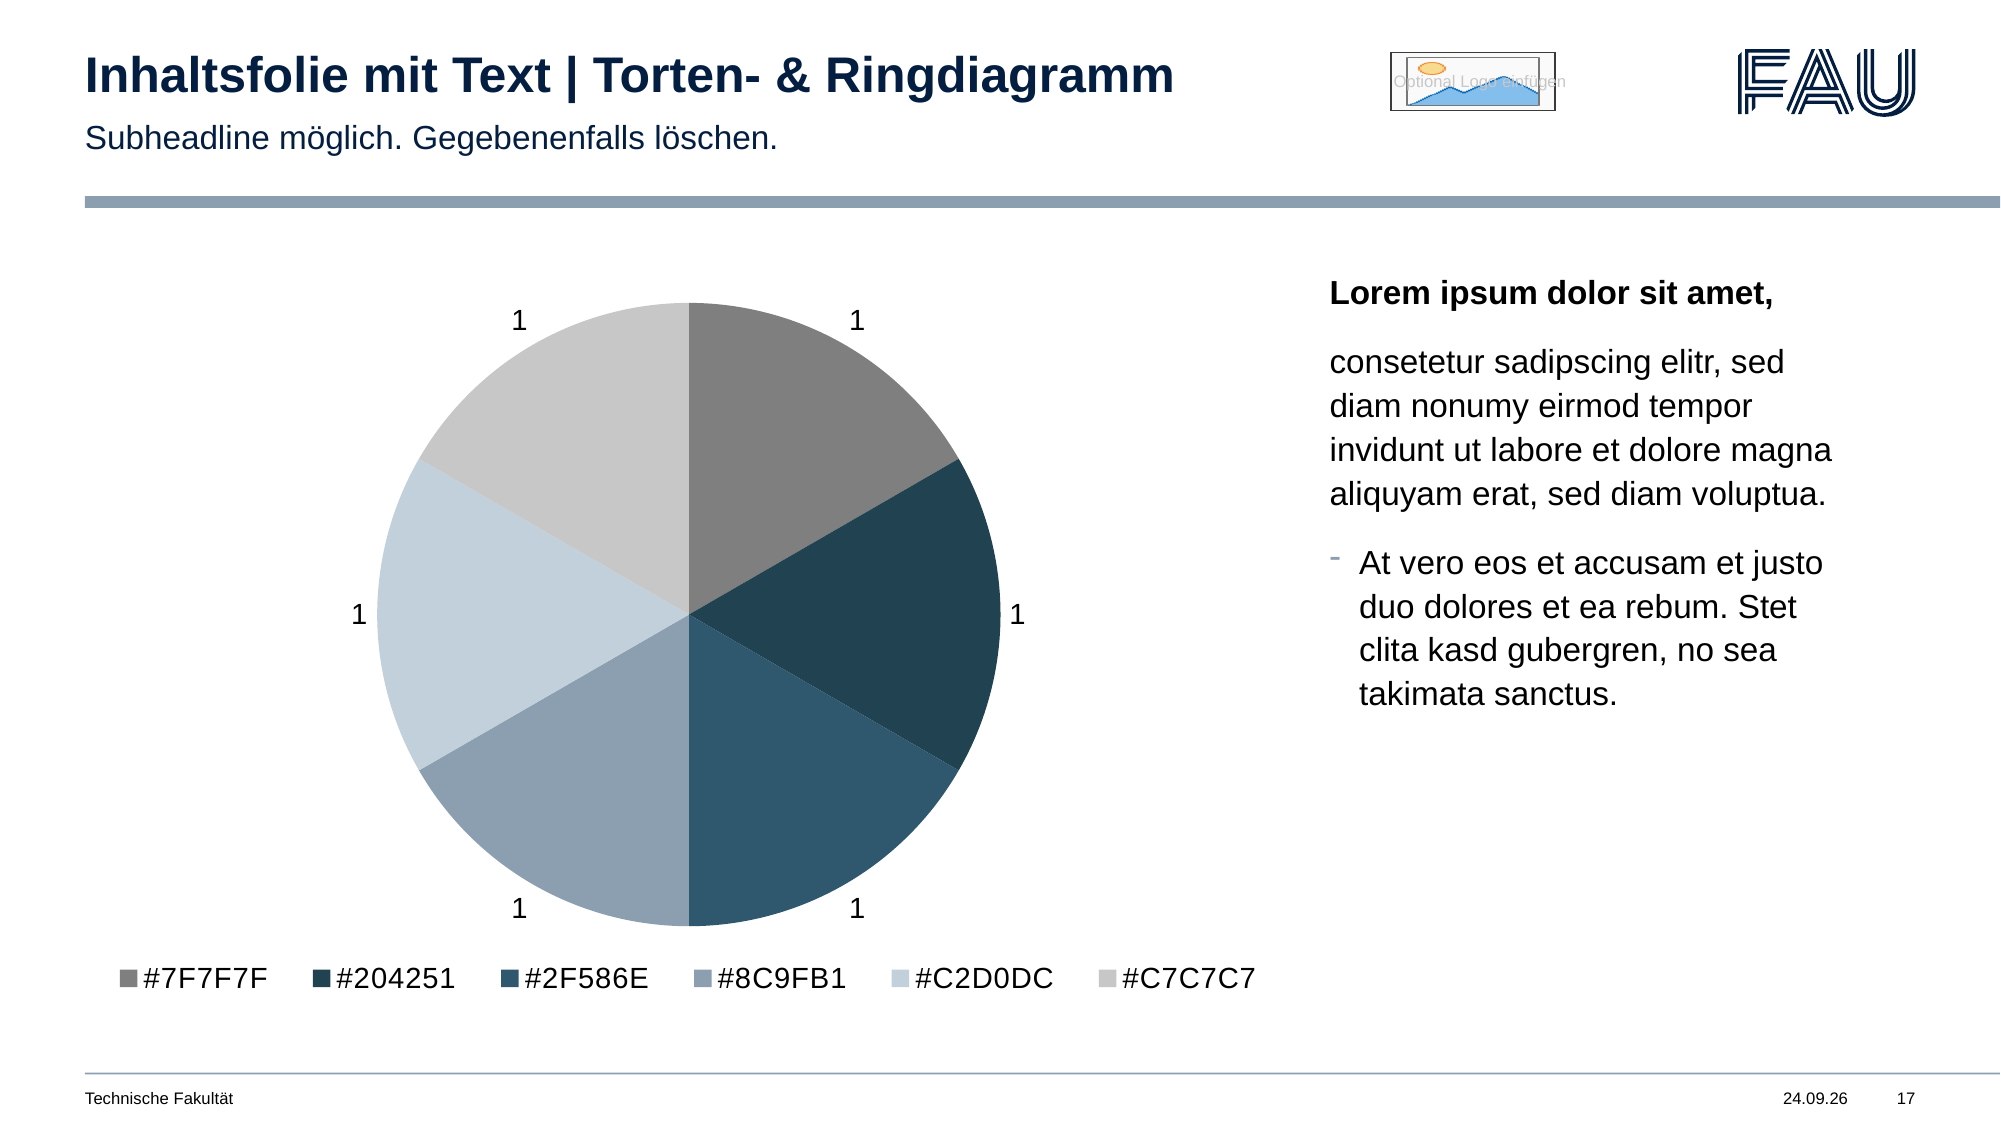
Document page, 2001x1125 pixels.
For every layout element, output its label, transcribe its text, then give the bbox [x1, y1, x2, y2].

list Subheadline möglich. Gegebenenfalls löschen. [85, 112, 1208, 154]
chart [84, 267, 1293, 1018]
picture [1384, 49, 1562, 113]
title Inhaltsfolie mit Text | Torten- & Ringdiagramm [85, 49, 1208, 104]
slide_number <Foliennummer> [1883, 1088, 1916, 1109]
slide_number 20.07.22 [1708, 1088, 1849, 1109]
footer Technische Fakultät [85, 1088, 983, 1109]
list Lorem ipsum dolor sit amet, consetetur sadipscing elitr, sed diam nonumy eirmod tempor invidunt ut labore et dolore magna aliquyam erat, sed diam voluptua. At vero eos et accusam et justo duo dolores et ea rebum. Stet clita kasd gubergren, no sea takimata sanctus. [1329, 267, 1916, 1018]
